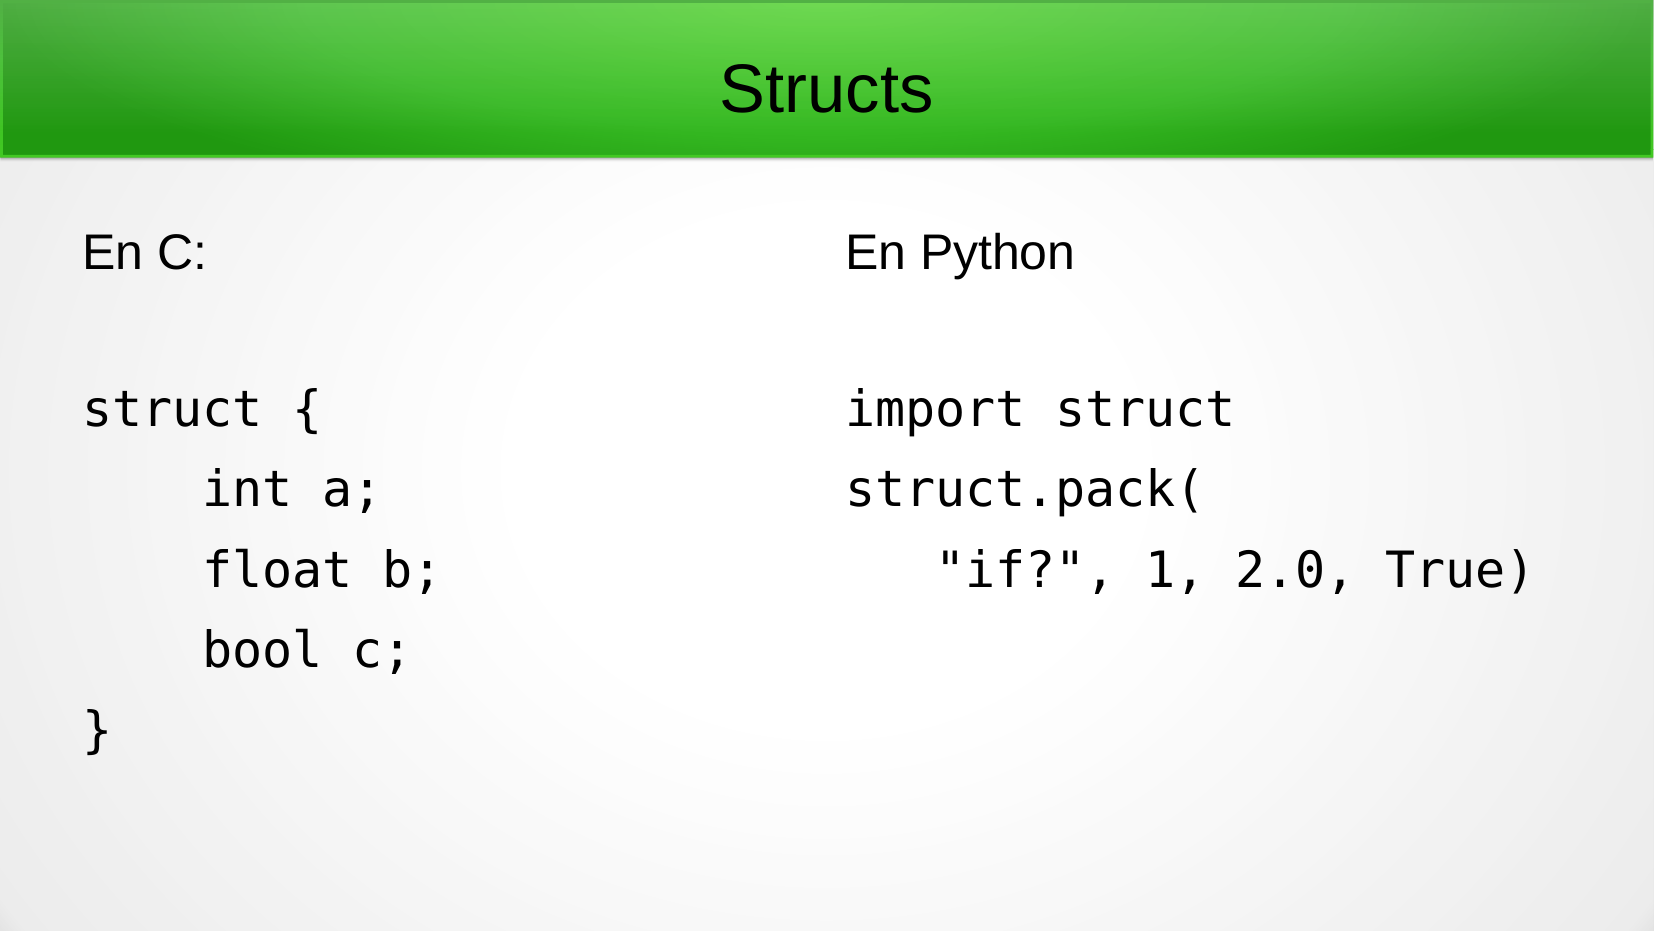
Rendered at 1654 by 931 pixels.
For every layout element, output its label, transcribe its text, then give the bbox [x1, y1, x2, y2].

list En Python import struct struct.pack( "if?", 1, 2.0, True) [845, 224, 1572, 764]
list En C: struct { int a; float b; bool c; } [82, 224, 809, 764]
title Structs [82, 35, 1571, 142]
